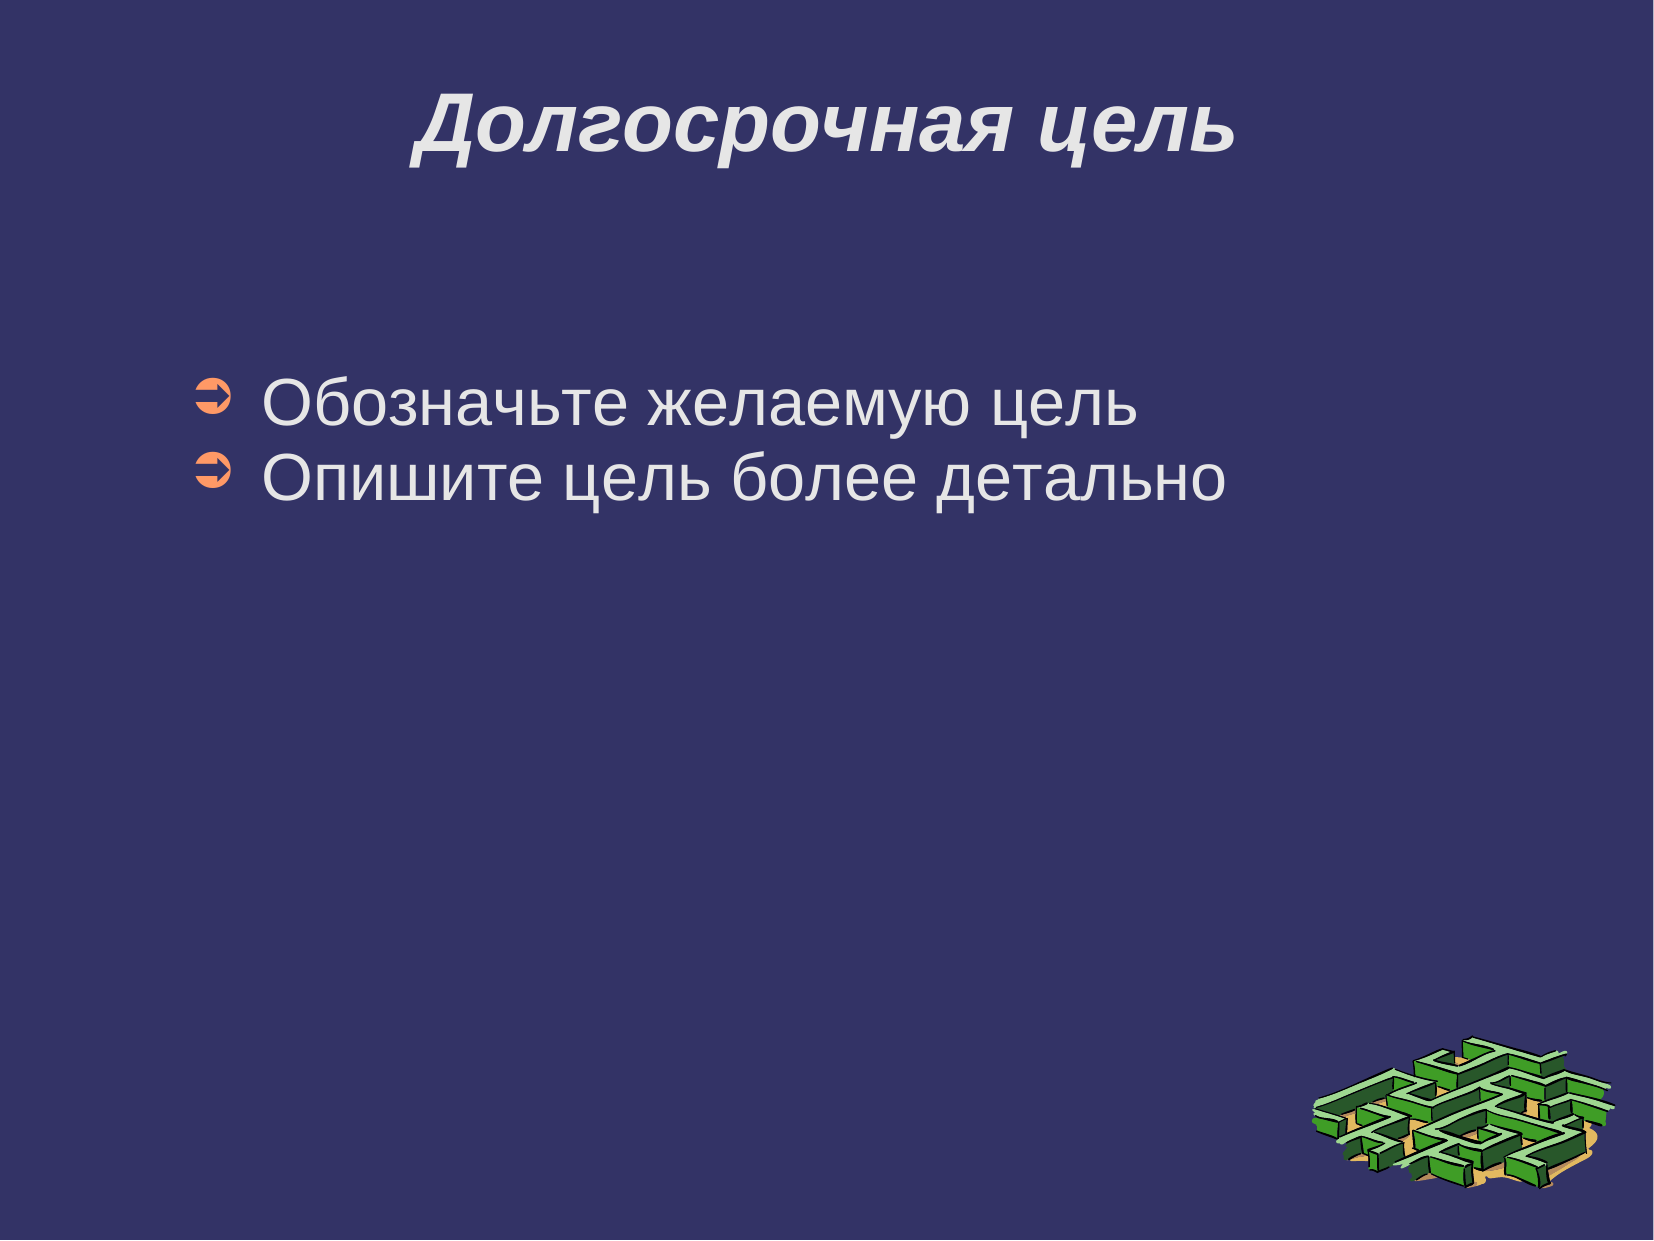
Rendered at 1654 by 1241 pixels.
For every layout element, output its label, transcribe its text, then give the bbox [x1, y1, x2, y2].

list Обозначьте желаемую цель Опишите цель более детально [178, 364, 1570, 1147]
title Долгосрочная цель [121, 19, 1534, 227]
